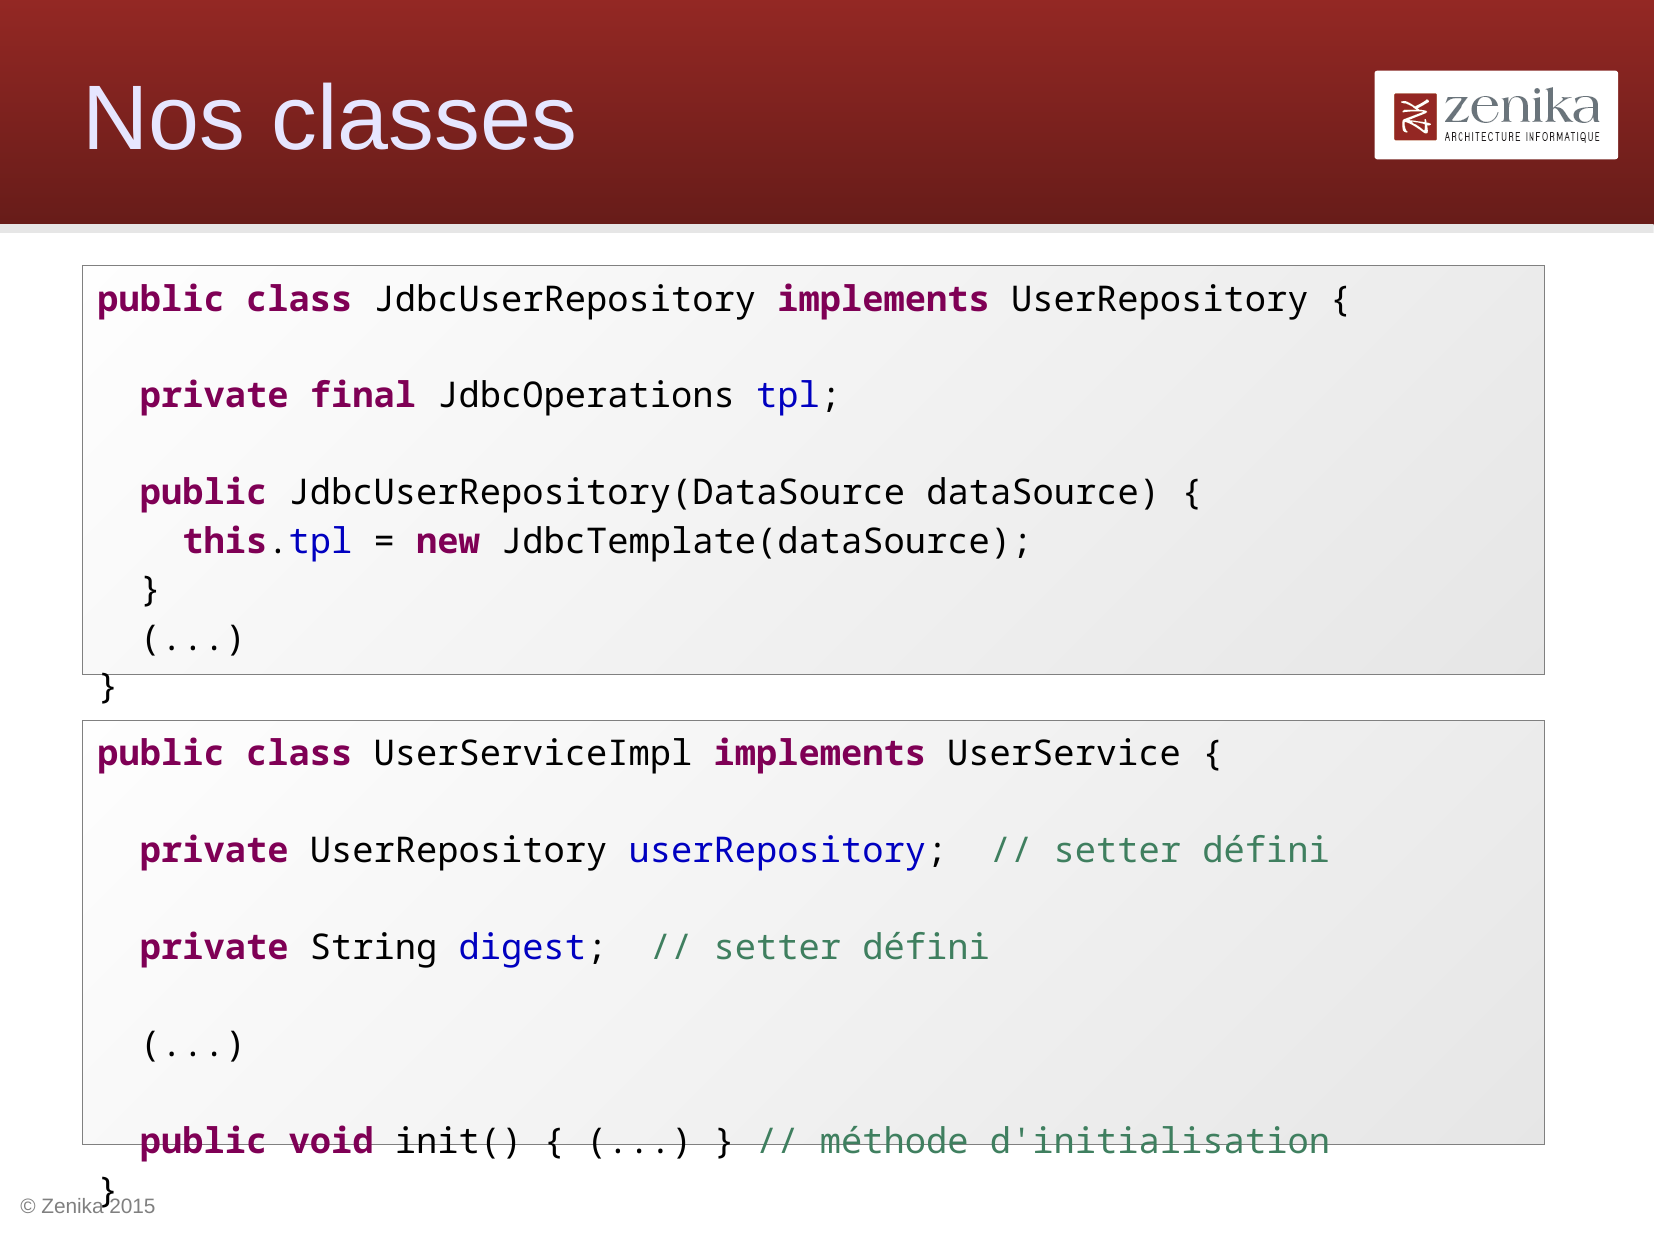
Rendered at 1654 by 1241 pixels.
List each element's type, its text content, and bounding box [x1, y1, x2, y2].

picture [1571, 82, 1600, 149]
text_box public class JdbcUserRepository implements UserRepository { private final JdbcOperations tpl; public JdbcUserRepository(DataSource dataSource) { this.tpl = new JdbcTemplate(dataSource); } (...) } [82, 265, 1545, 675]
text_box public class UserServiceImpl implements UserService { private UserRepository userRepository; // setter défini private String digest; // setter défini (...) public void init() { (...) } // méthode d'initialisation } [82, 720, 1545, 1145]
title Nos classes [82, 13, 1571, 222]
